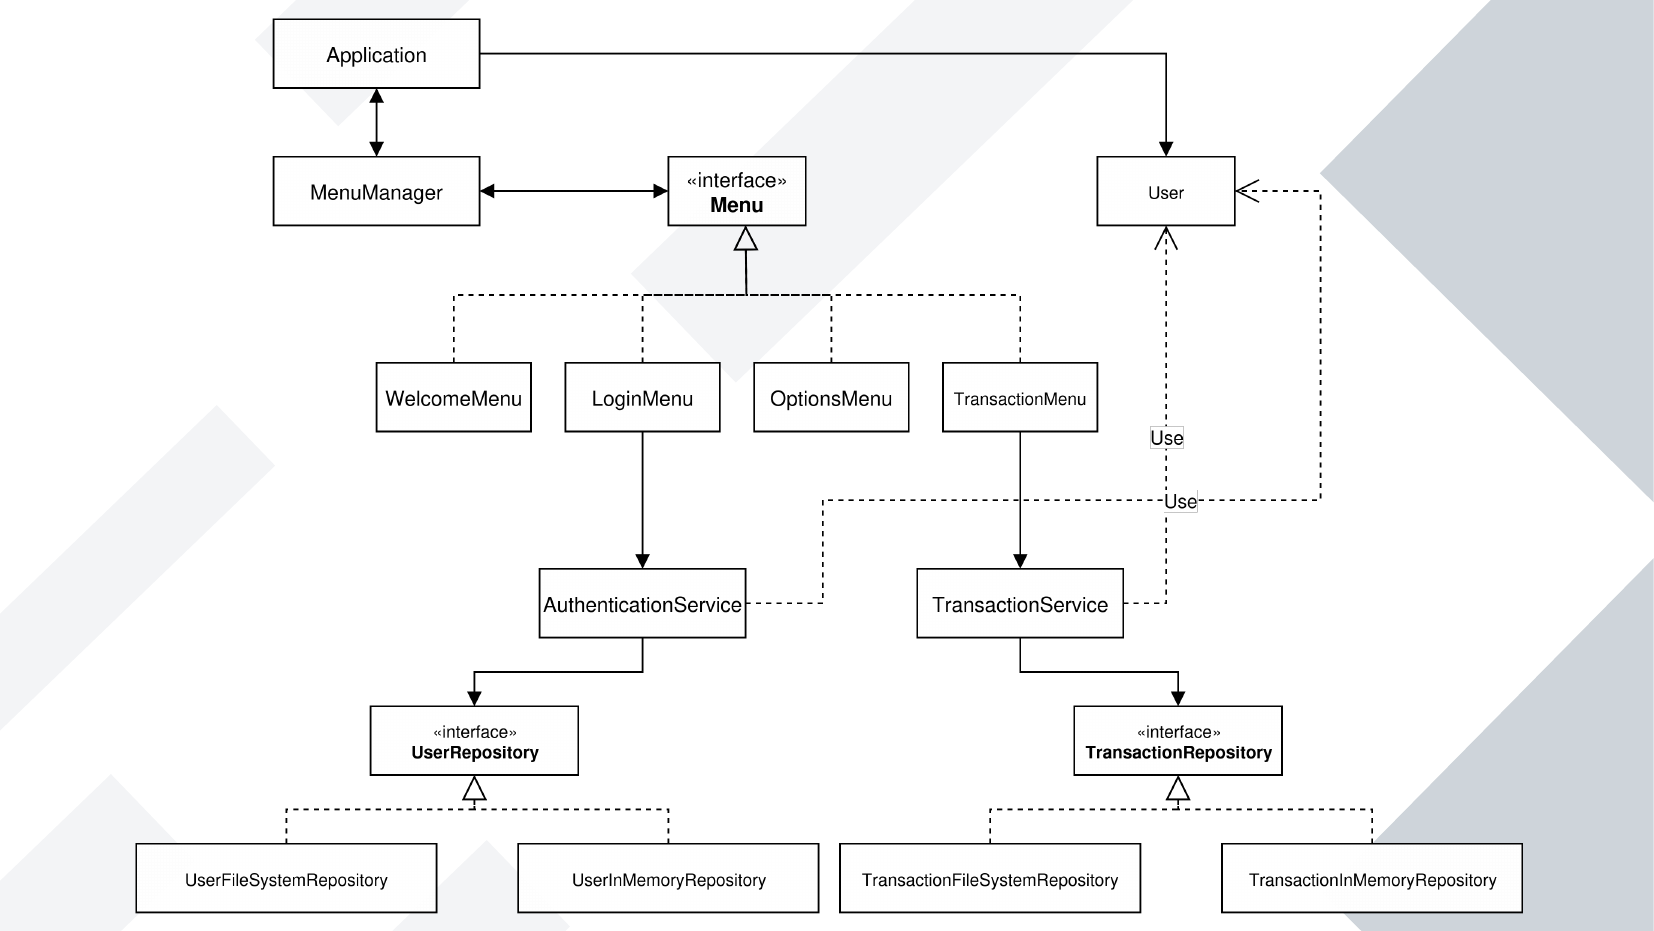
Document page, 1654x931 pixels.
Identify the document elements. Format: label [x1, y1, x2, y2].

picture [118, 1, 1541, 931]
